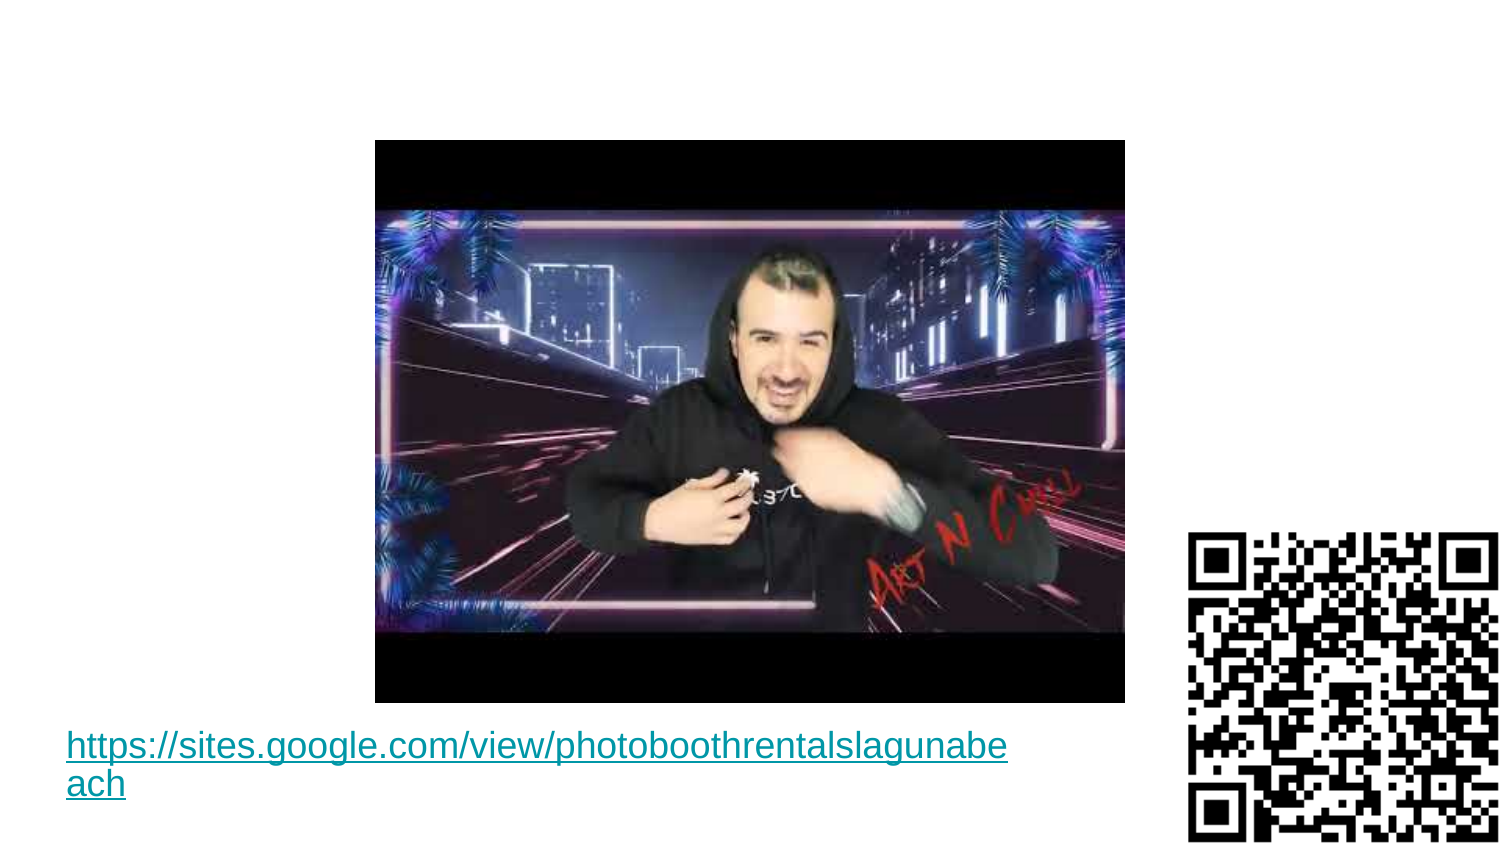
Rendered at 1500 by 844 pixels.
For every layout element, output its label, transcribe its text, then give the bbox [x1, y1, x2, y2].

picture [375, 140, 1125, 704]
picture [1187, 531, 1500, 844]
list https://sites.google.com/view/photoboothrentalslagunabeach [51, 694, 1036, 794]
